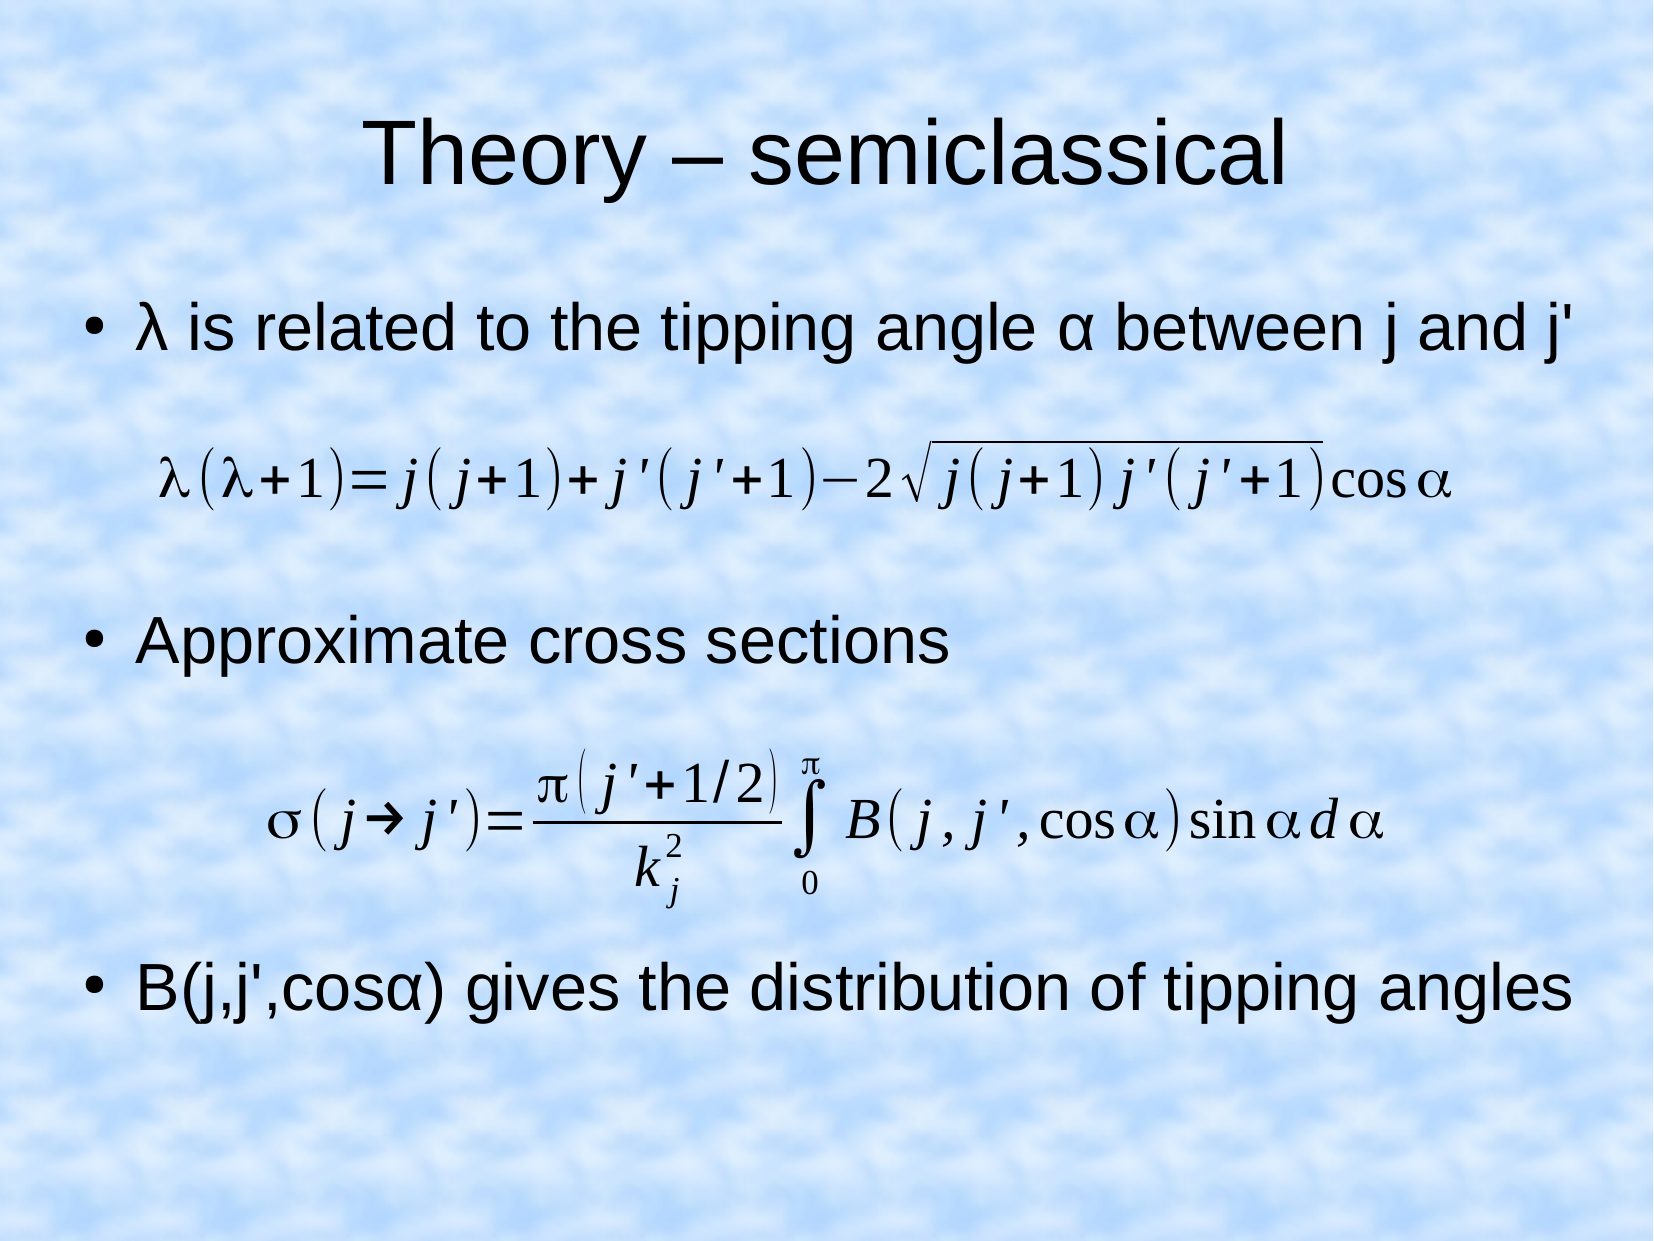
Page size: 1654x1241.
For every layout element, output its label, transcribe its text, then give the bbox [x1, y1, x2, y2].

title Theory – semiclassical [82, 49, 1571, 257]
picture [0, 0, 1654, 1241]
chart [150, 438, 1460, 514]
list λ is related to the tipping angle α between j and j' Approximate cross sections B(j,j',cosα) gives the distribution of tipping angles [64, 290, 1636, 1216]
